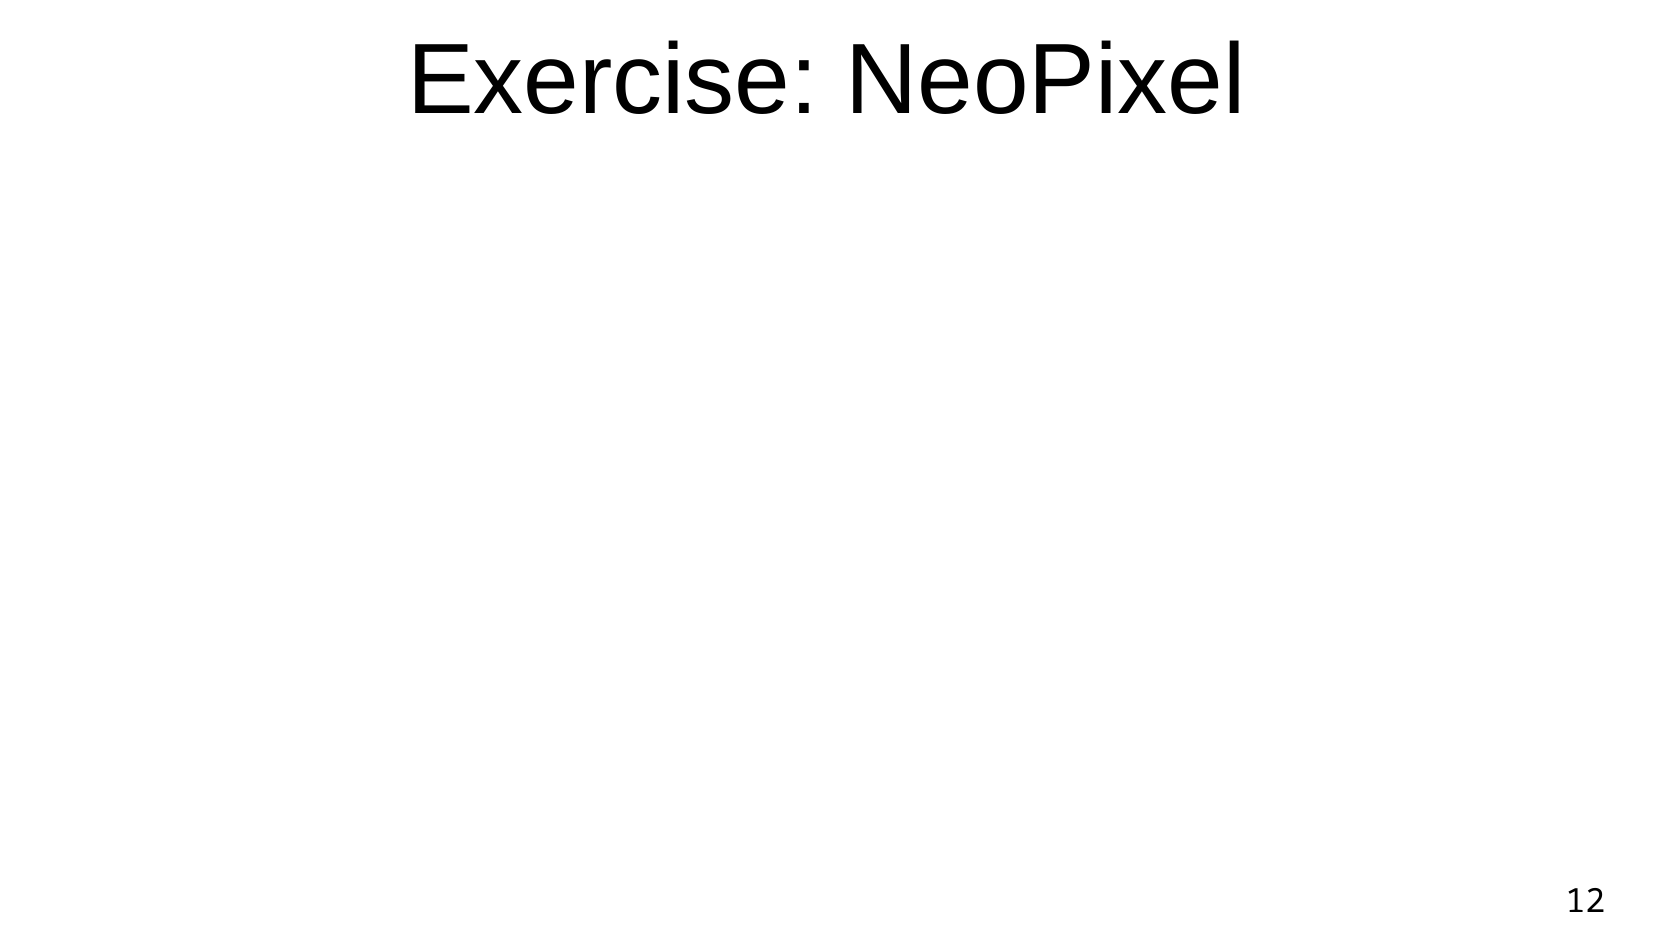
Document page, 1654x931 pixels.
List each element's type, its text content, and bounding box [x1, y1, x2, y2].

title Exercise: NeoPixel [82, 1, 1571, 157]
